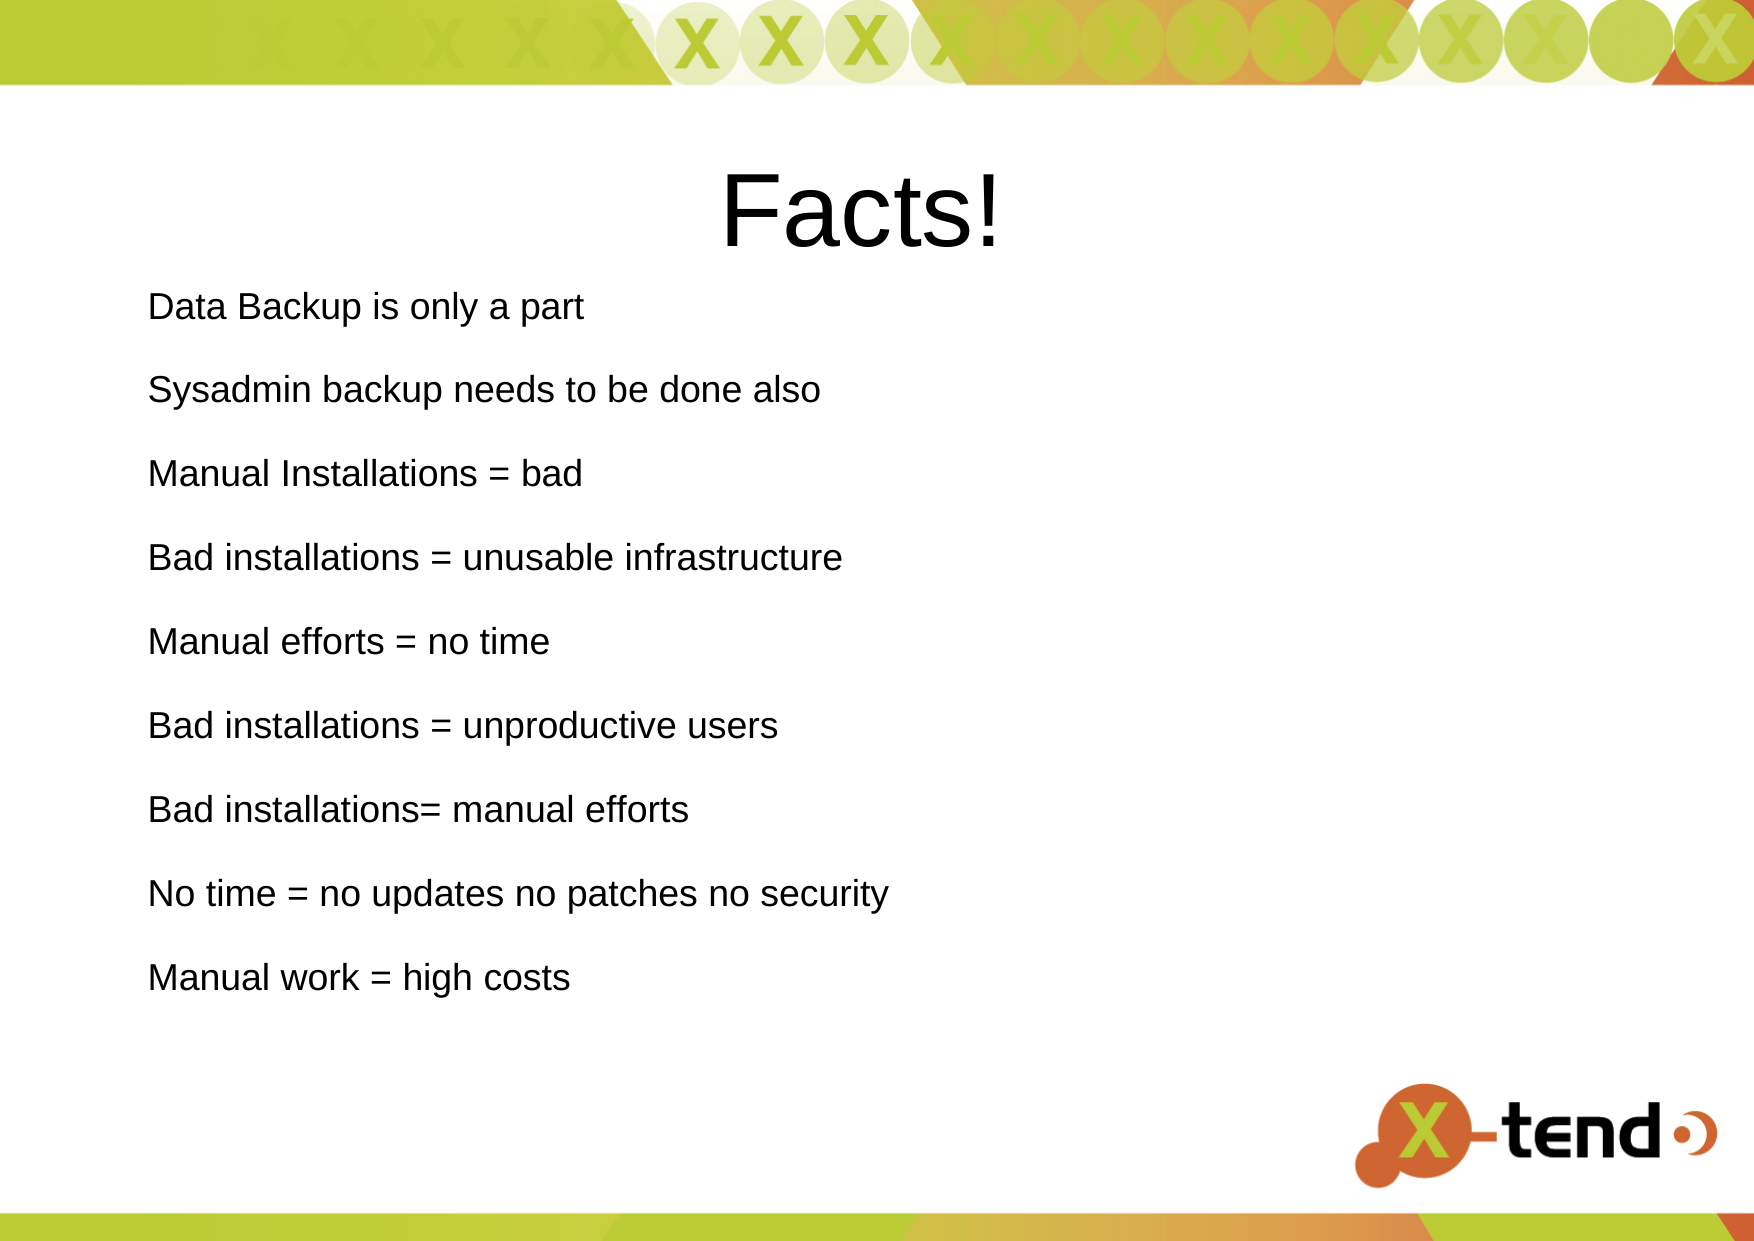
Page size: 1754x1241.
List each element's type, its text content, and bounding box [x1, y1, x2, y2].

list Data Backup is only a part Sysadmin backup needs to be done also Manual Installations = bad Bad installations = unusable infrastructure Manual efforts = no time Bad installations = unproductive users Bad installations= manual efforts No time = no updates no patches no security Manual work = high costs [147, 262, 1613, 1159]
title Facts! [112, 75, 1611, 283]
picture [0, 0, 1754, 1241]
